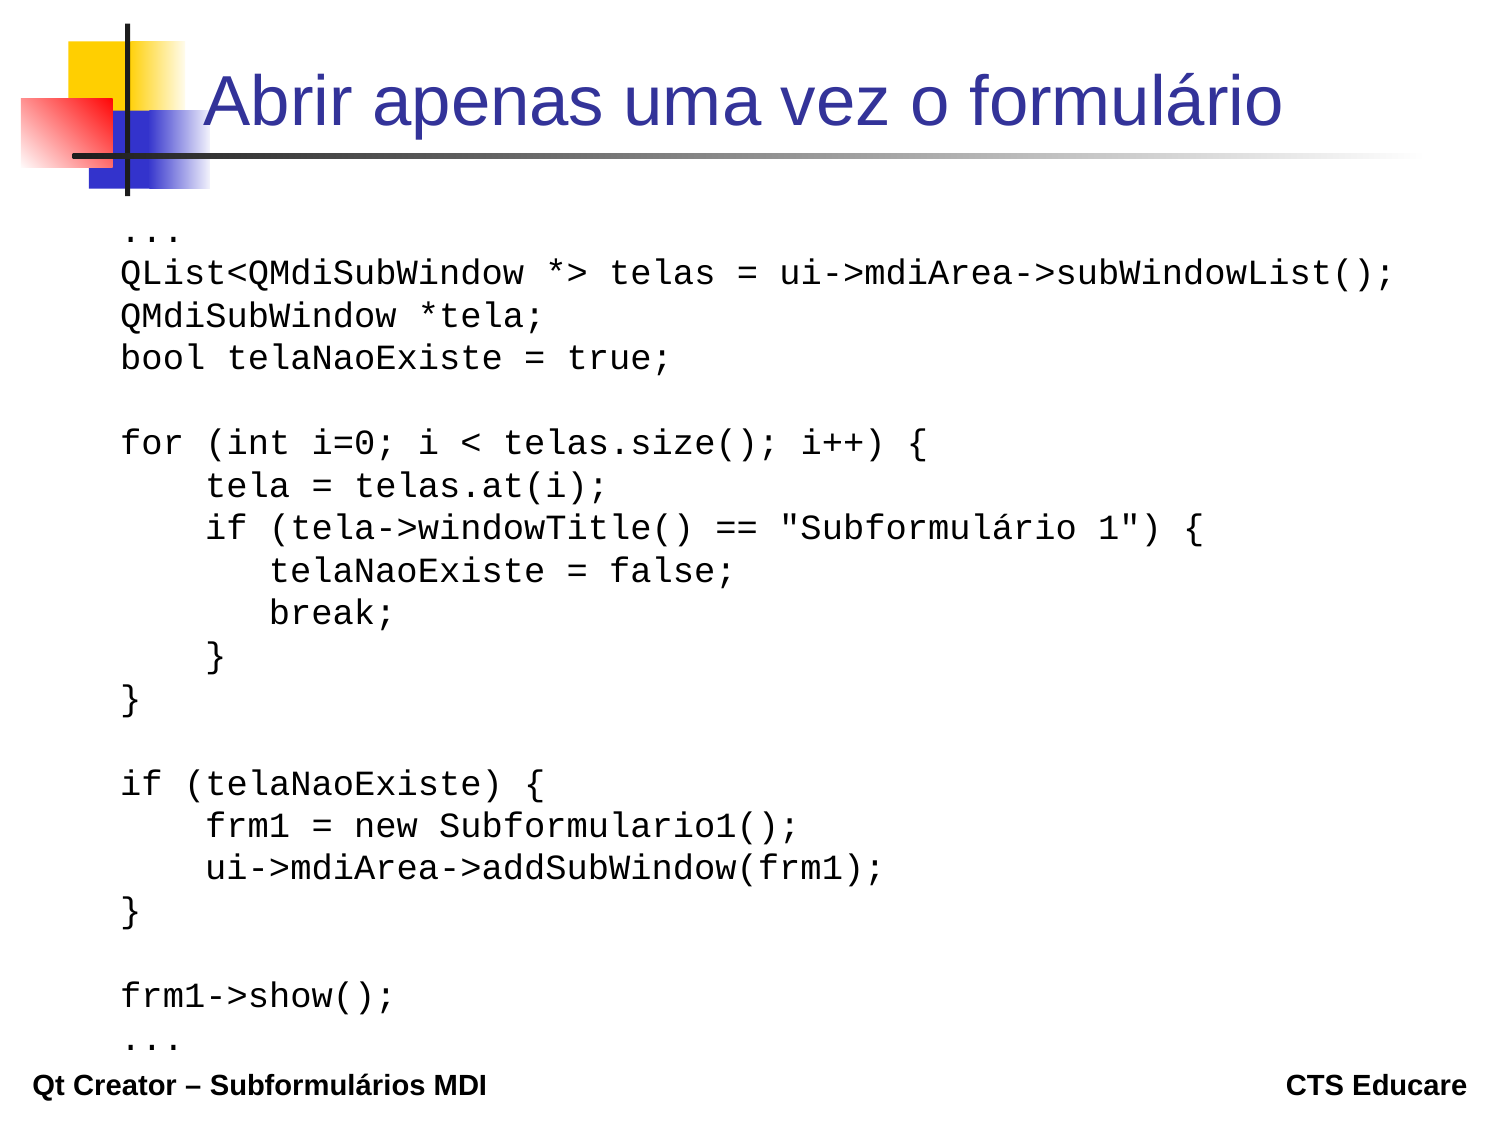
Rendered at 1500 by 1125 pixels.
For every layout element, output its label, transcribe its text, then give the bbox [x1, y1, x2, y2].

title Abrir apenas uma vez o formulário [188, 46, 1468, 149]
text_box ... QList<QMdiSubWindow *> telas = ui->mdiArea->subWindowList(); QMdiSubWindow *tela; bool telaNaoExiste = true; for (int i=0; i < telas.size(); i++) { tela = telas.at(i); if (tela->windowTitle() == "Subformulário 1") { telaNaoExiste = false; break; } } if (telaNaoExiste) { frm1 = new Subformulario1(); ui->mdiArea->addSubWindow(frm1); } frm1->show(); ... [105, 199, 1447, 1066]
